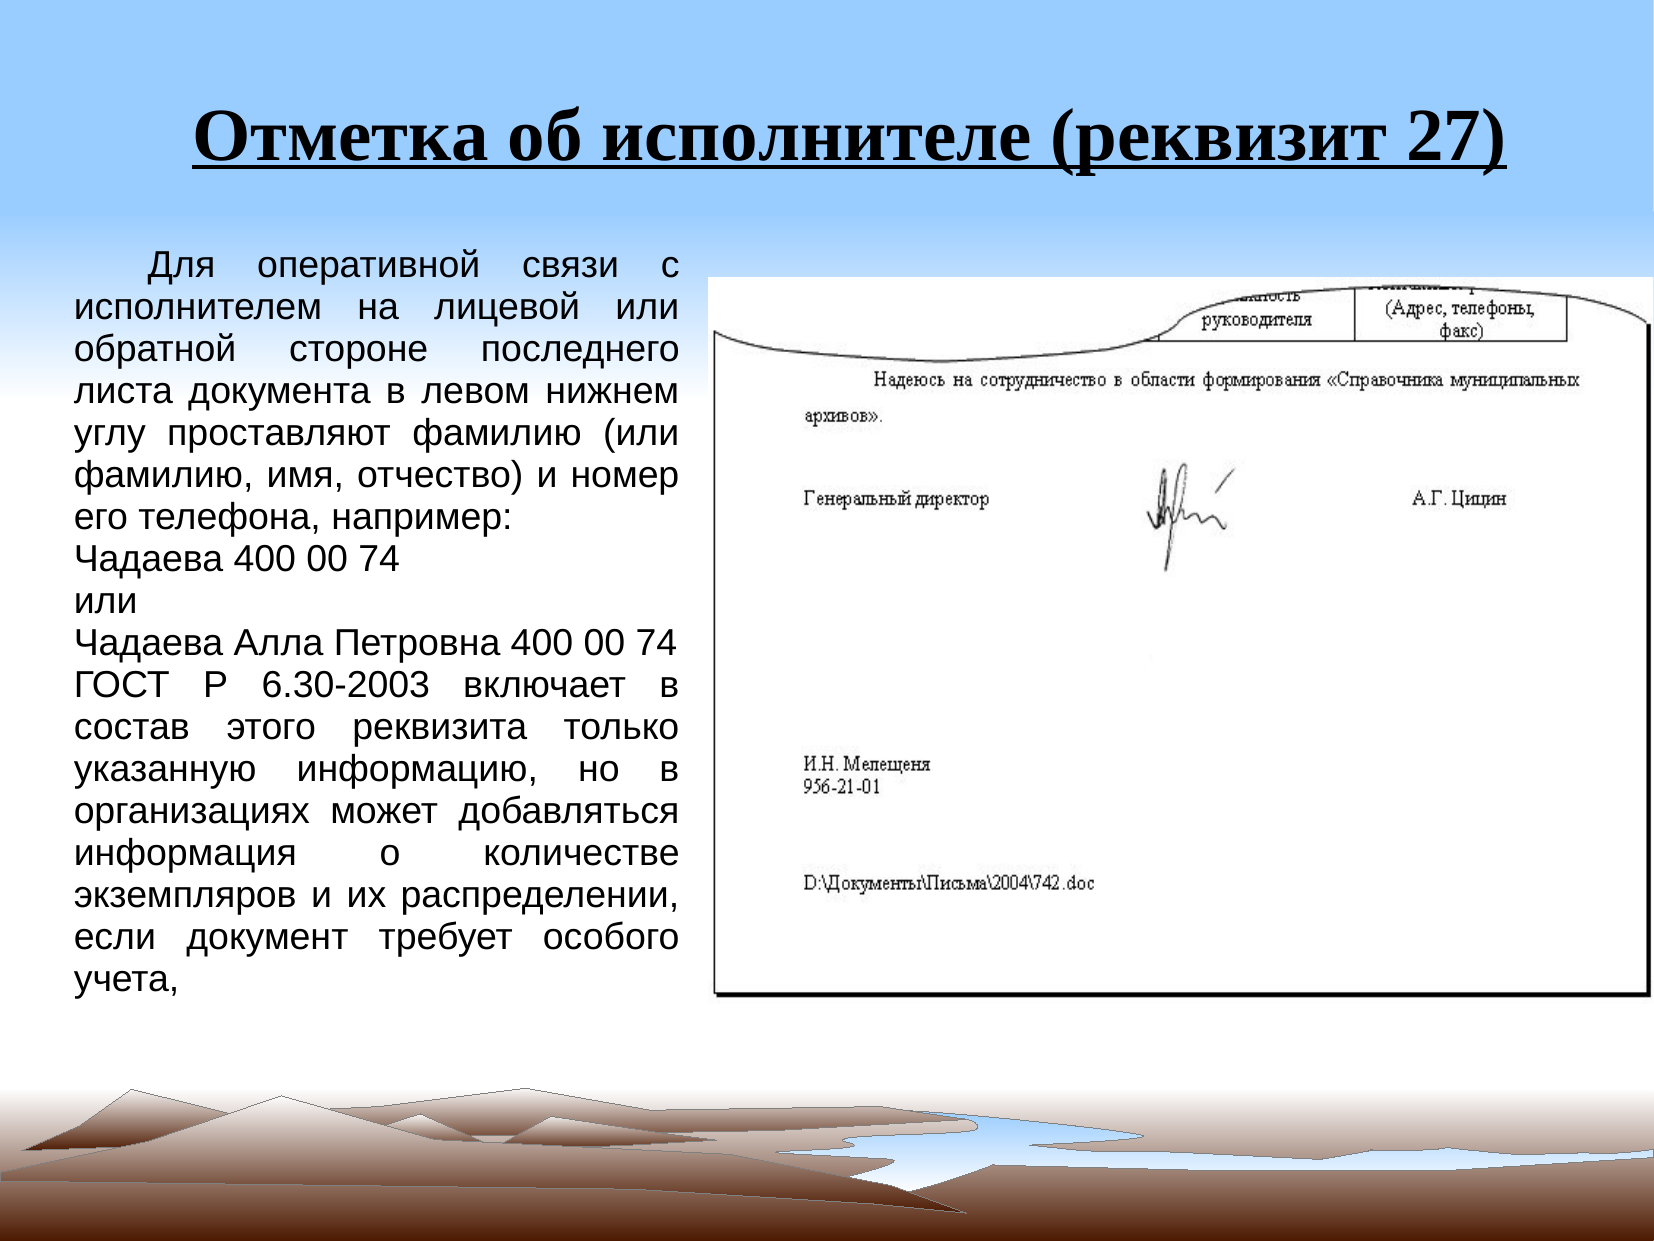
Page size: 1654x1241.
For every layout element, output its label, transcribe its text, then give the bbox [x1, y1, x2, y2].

text_box Для оперативной связи с исполнителем на лицевой или обратной стороне последнего листа документа в левом нижнем углу проставляют фамилию (или фамилию, имя, отчество) и номер его телефона, например: Чадаева 400 00 74 или Чадаева Алла Петровна 400 00 74 ГОСТ Р 6.30-2003 включает в состав этого реквизита только указанную информацию, но в организациях может добавляться информация о количестве экземпляров и их распределении, если документ требует особого учета, [59, 236, 709, 1034]
title Отметка об исполнителе (реквизит 27) [121, 41, 1534, 229]
picture [708, 277, 1654, 1004]
